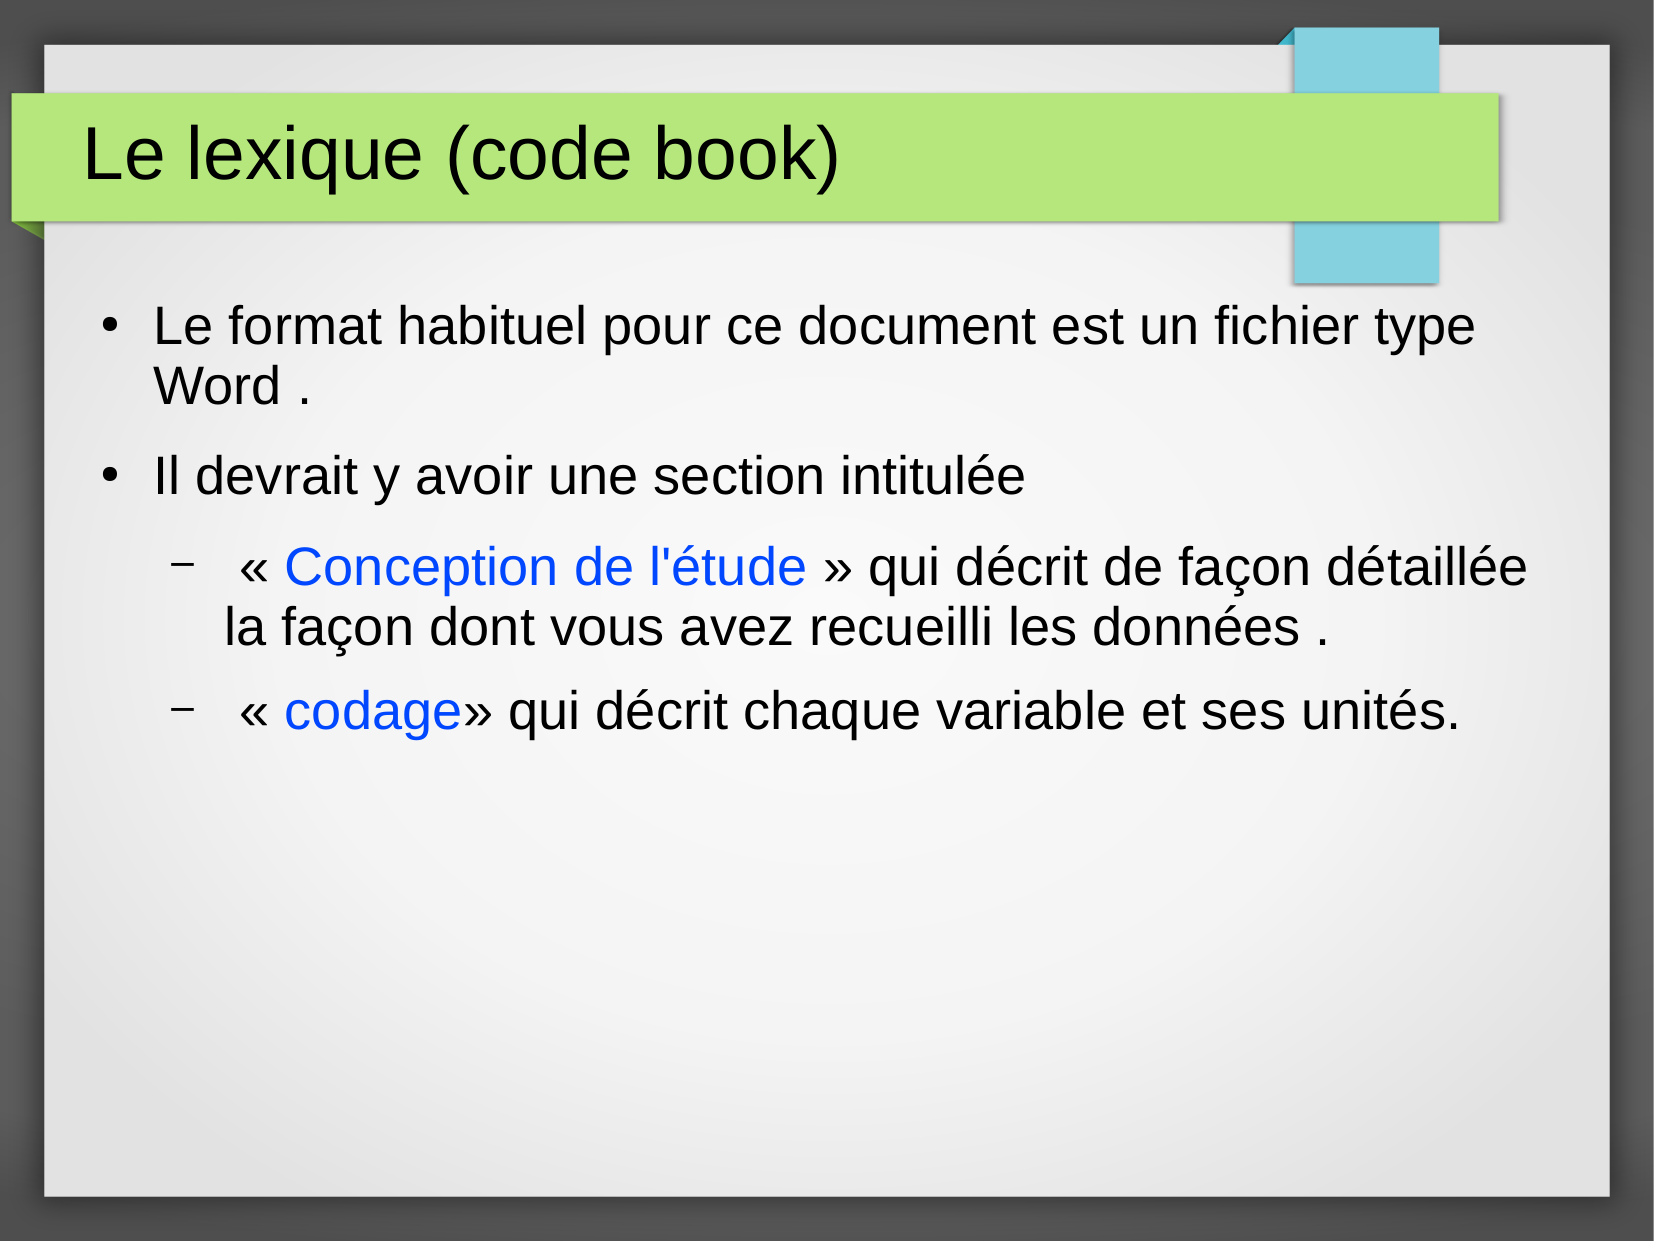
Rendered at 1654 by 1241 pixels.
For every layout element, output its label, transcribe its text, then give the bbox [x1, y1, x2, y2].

list Le format habituel pour ce document est un fichier type Word . Il devrait y avoir une section intitulée « Conception de l'étude » qui décrit de façon détaillée la façon dont vous avez recueilli les données . « codage» qui décrit chaque variable et ses unités. [82, 295, 1571, 1015]
title Le lexique (code book) [82, 94, 1264, 213]
picture [0, 0, 1654, 1241]
